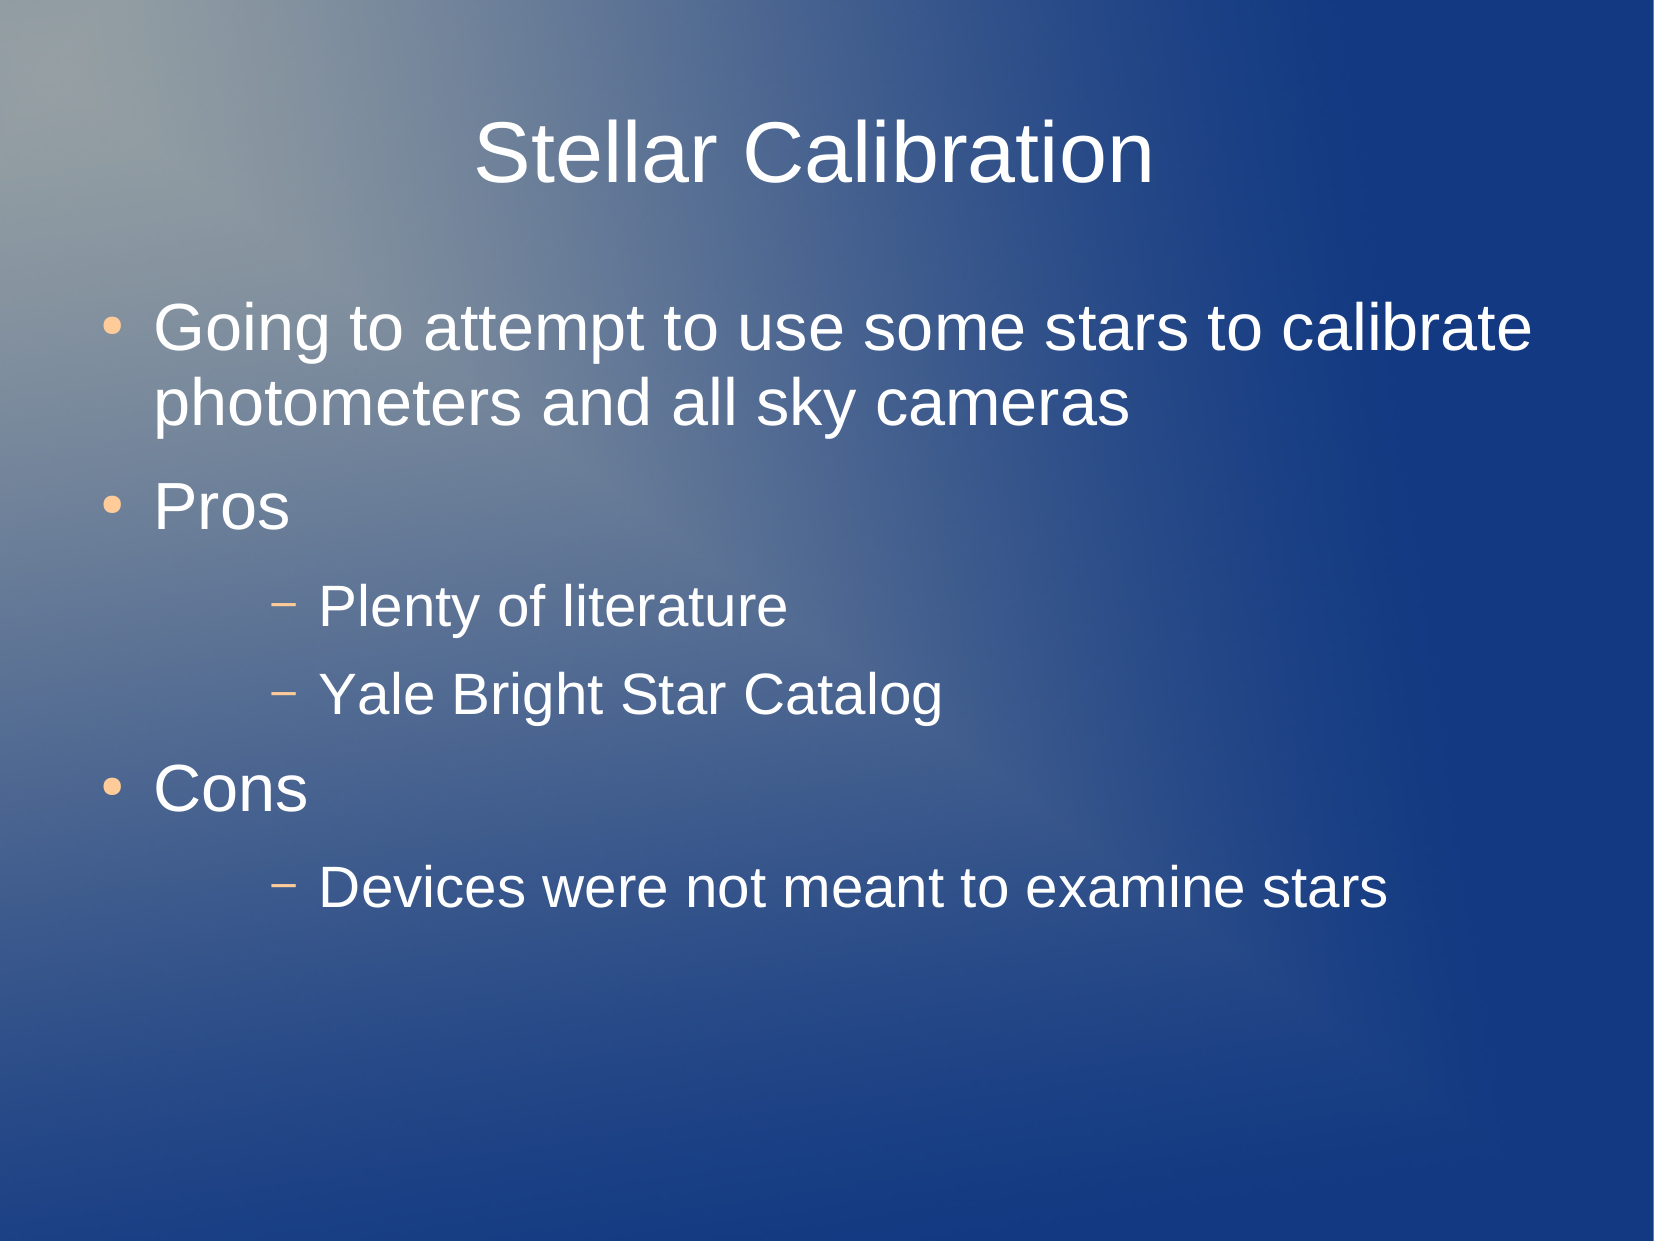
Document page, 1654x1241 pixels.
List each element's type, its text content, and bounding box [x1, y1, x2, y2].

list Going to attempt to use some stars to calibrate photometers and all sky cameras Pros Plenty of literature Yale Bright Star Catalog Cons Devices were not meant to examine stars [82, 290, 1571, 1109]
title Stellar Calibration [82, 49, 1571, 257]
picture [0, 0, 1654, 1241]
